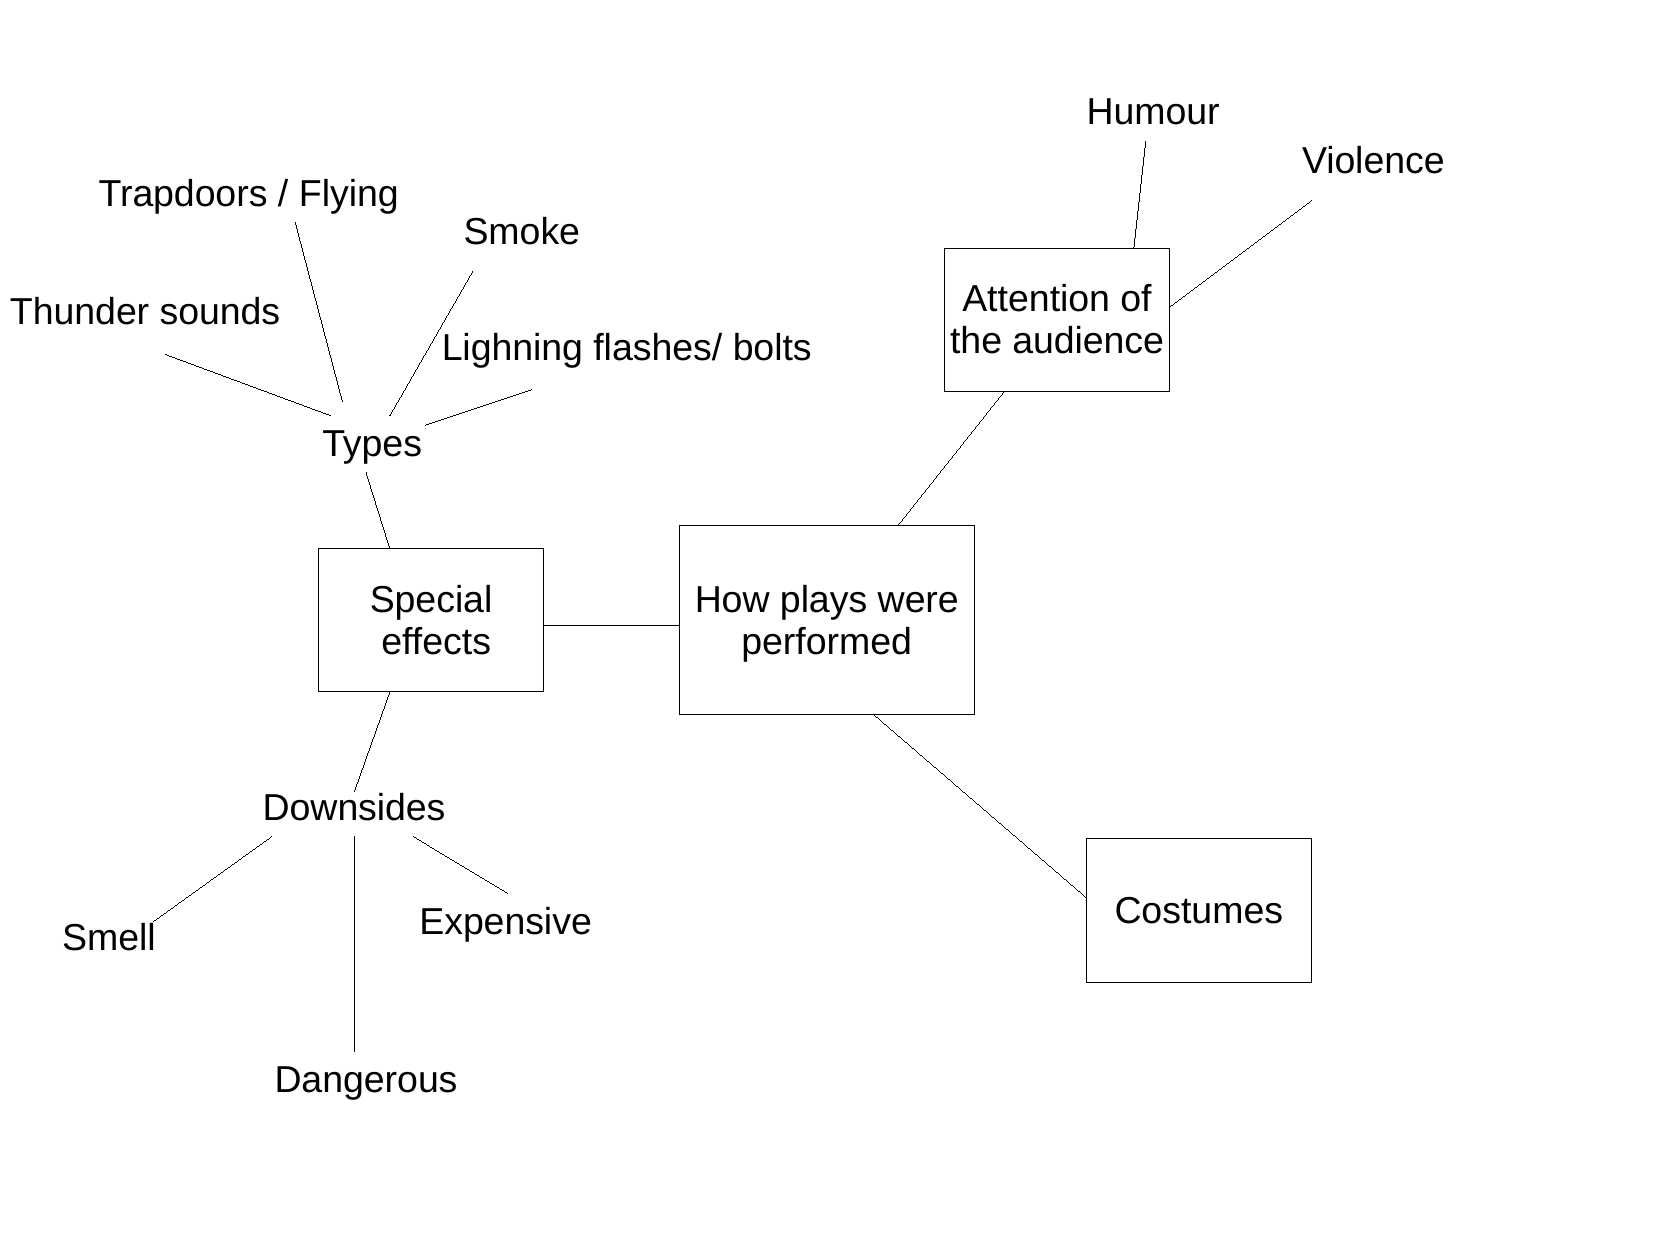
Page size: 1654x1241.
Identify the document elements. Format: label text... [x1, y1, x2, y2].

text_box Expensive [404, 893, 607, 951]
text_box Special effects [318, 548, 544, 692]
text_box How plays were performed [679, 525, 975, 715]
text_box Violence [1287, 132, 1460, 189]
text_box Trapdoors / Flying [83, 165, 414, 223]
text_box Thunder sounds [0, 283, 296, 341]
text_box Smell [47, 909, 171, 967]
text_box Attention of the audience [944, 248, 1170, 392]
text_box Types [307, 415, 438, 473]
text_box Lighning flashes/ bolts [427, 318, 827, 376]
text_box Downsides [248, 779, 460, 837]
text_box Humour [1071, 82, 1252, 182]
text_box Smoke [448, 202, 595, 260]
text_box Costumes [1086, 838, 1312, 983]
text_box Dangerous [259, 1051, 473, 1109]
